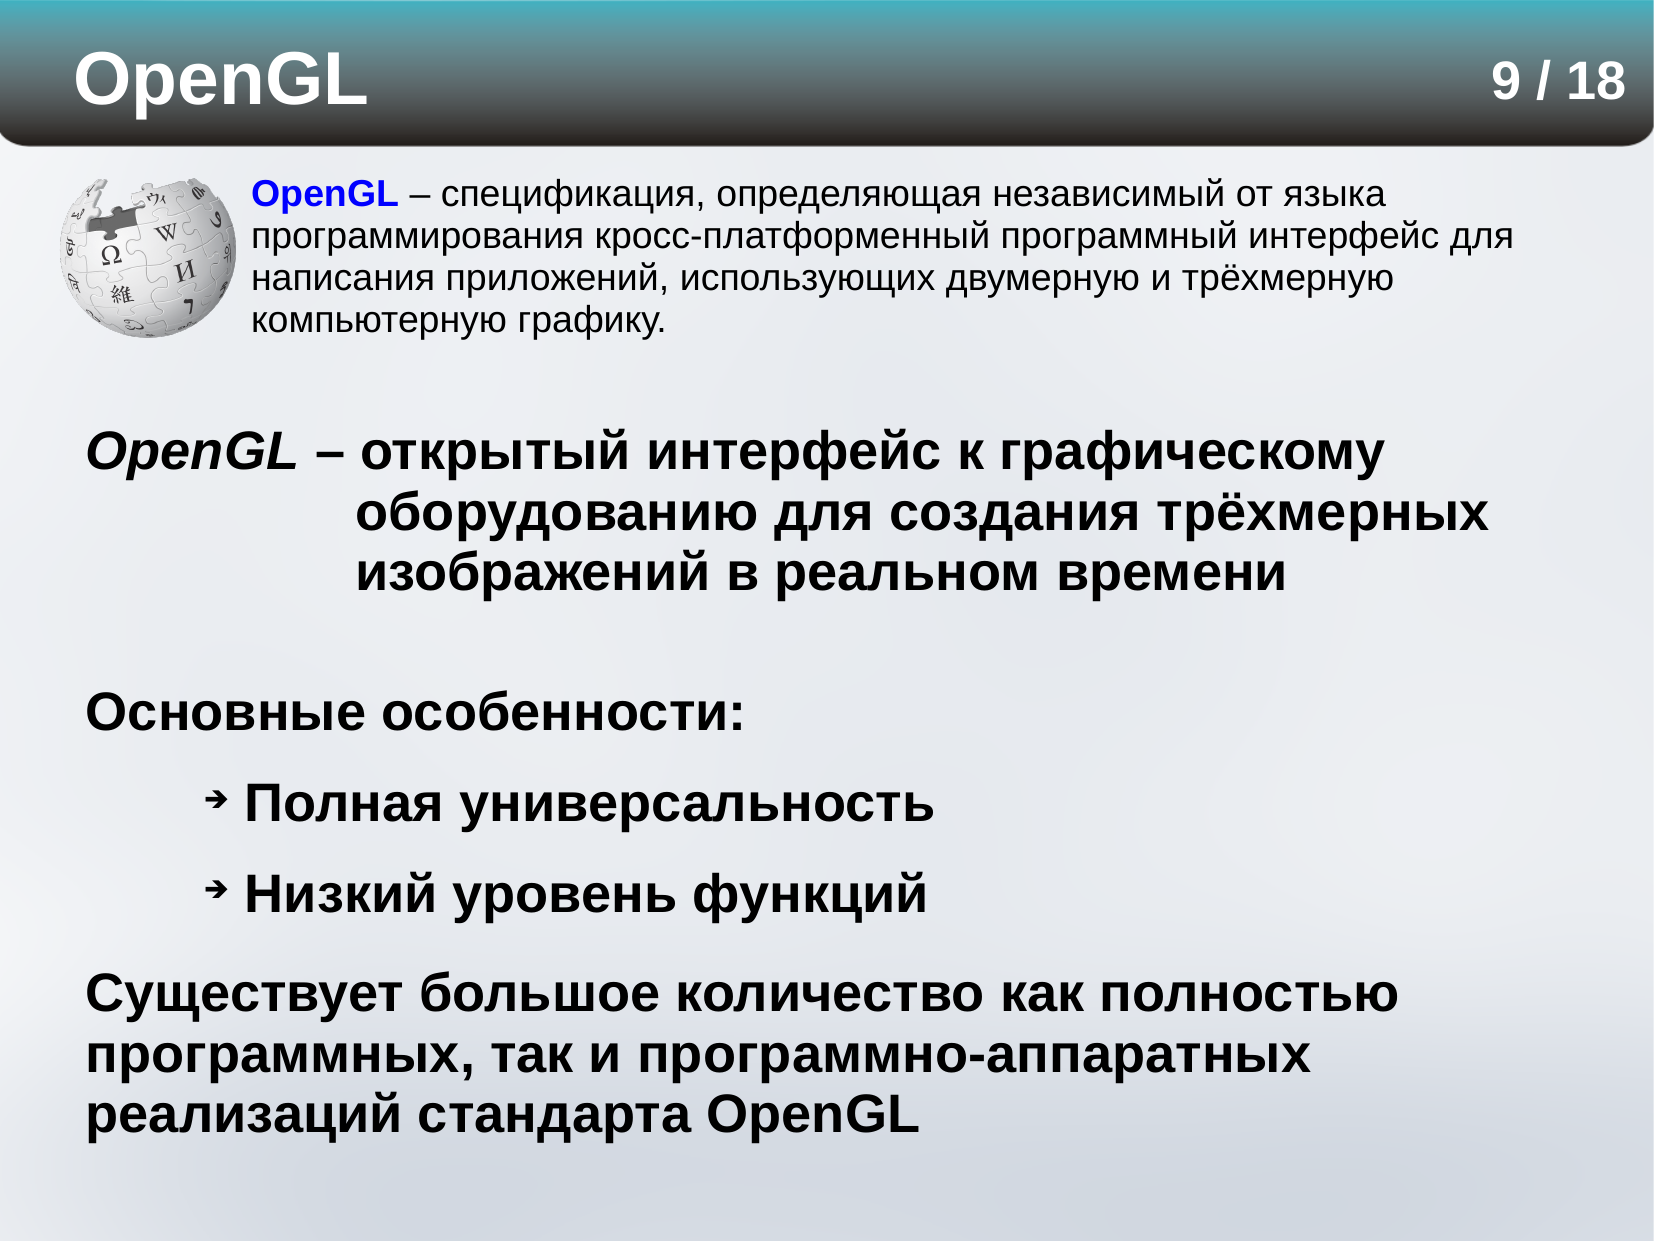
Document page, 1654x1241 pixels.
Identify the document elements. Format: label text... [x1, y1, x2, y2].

text_box OpenGL [59, 29, 1241, 129]
text_box OpenGL – открытый интерфейс к графическому оборудованию для создания трёхмерных изображений в реальном времени [70, 413, 1506, 610]
picture [0, 0, 1654, 1241]
text_box Основные особенности: Полная универсальность Низкий уровень функций [70, 643, 952, 901]
text_box <номер> / 18 [1476, 42, 1654, 179]
text_box OpenGL – спецификация, определяющая независимый от языка программирования кросс-платформенный программный интерфейс для написания приложений, использующих двумерную и трёхмерную компьютерную графику. [236, 165, 1625, 349]
text_box Существует большое количество как полностью программных, так и программно-аппаратных реализаций стандарта OpenGL [70, 955, 1430, 1152]
